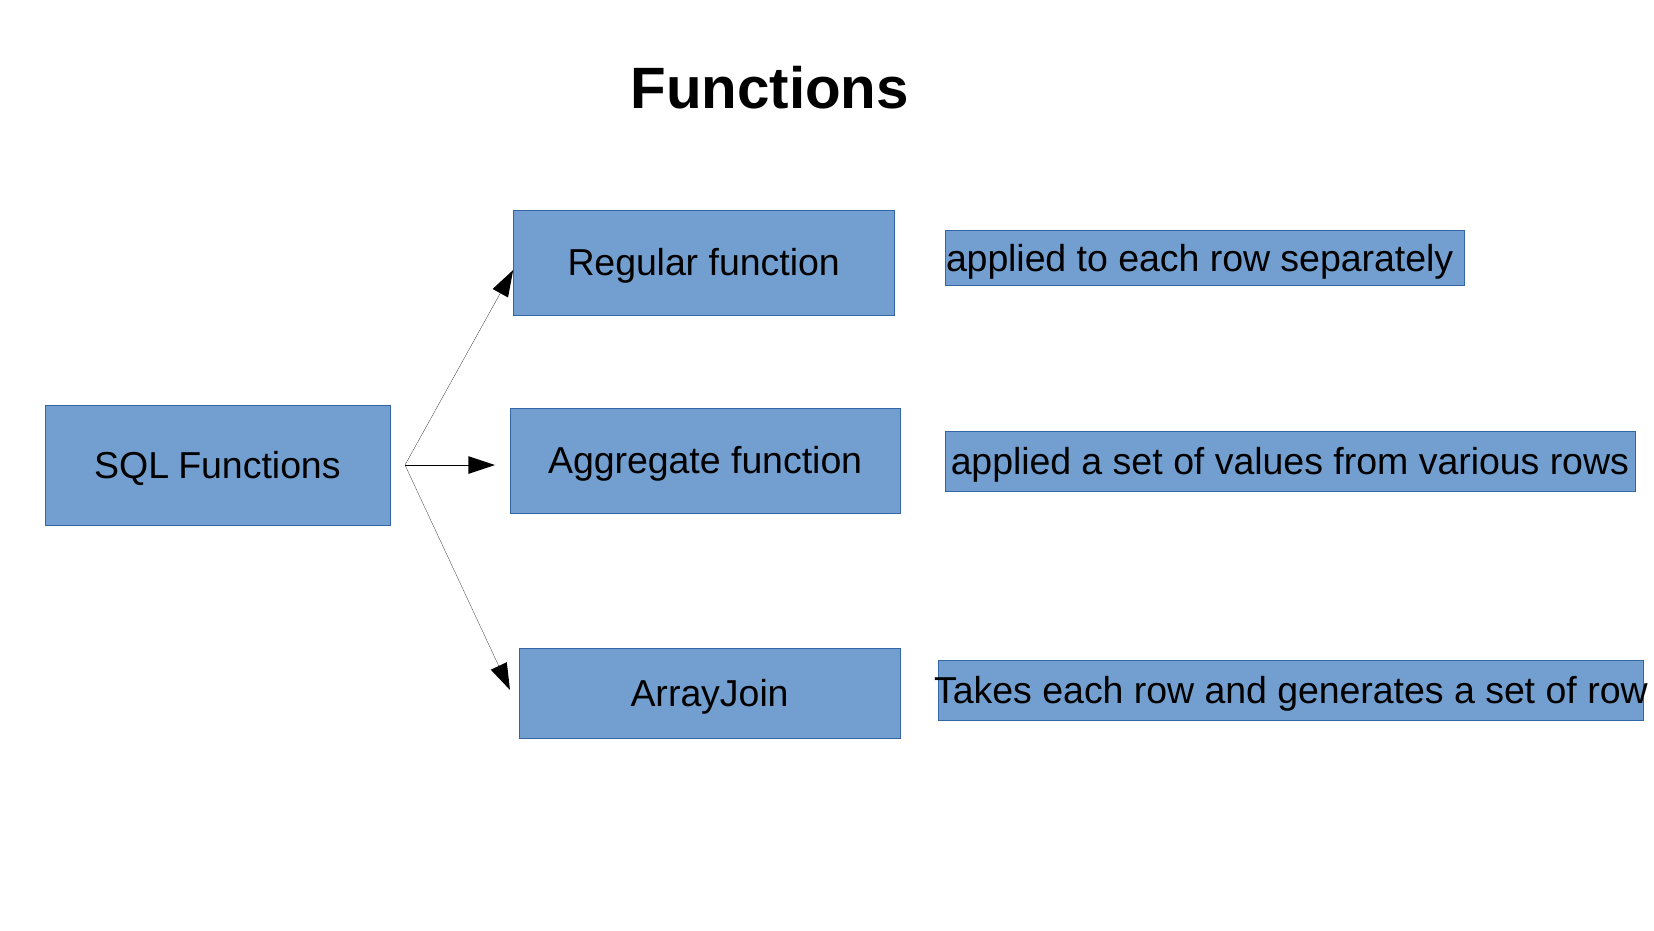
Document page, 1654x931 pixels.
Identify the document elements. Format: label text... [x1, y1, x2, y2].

text_box applied to each row separately [945, 230, 1465, 286]
text_box Regular function [513, 210, 895, 316]
text_box Aggregate function [510, 408, 901, 514]
text_box ArrayJoin [519, 648, 901, 739]
text_box SQL Functions [45, 405, 391, 526]
text_box applied a set of values from various rows [945, 431, 1636, 492]
text_box Takes each row and generates a set of row [938, 660, 1644, 721]
text_box Functions [616, 48, 924, 129]
